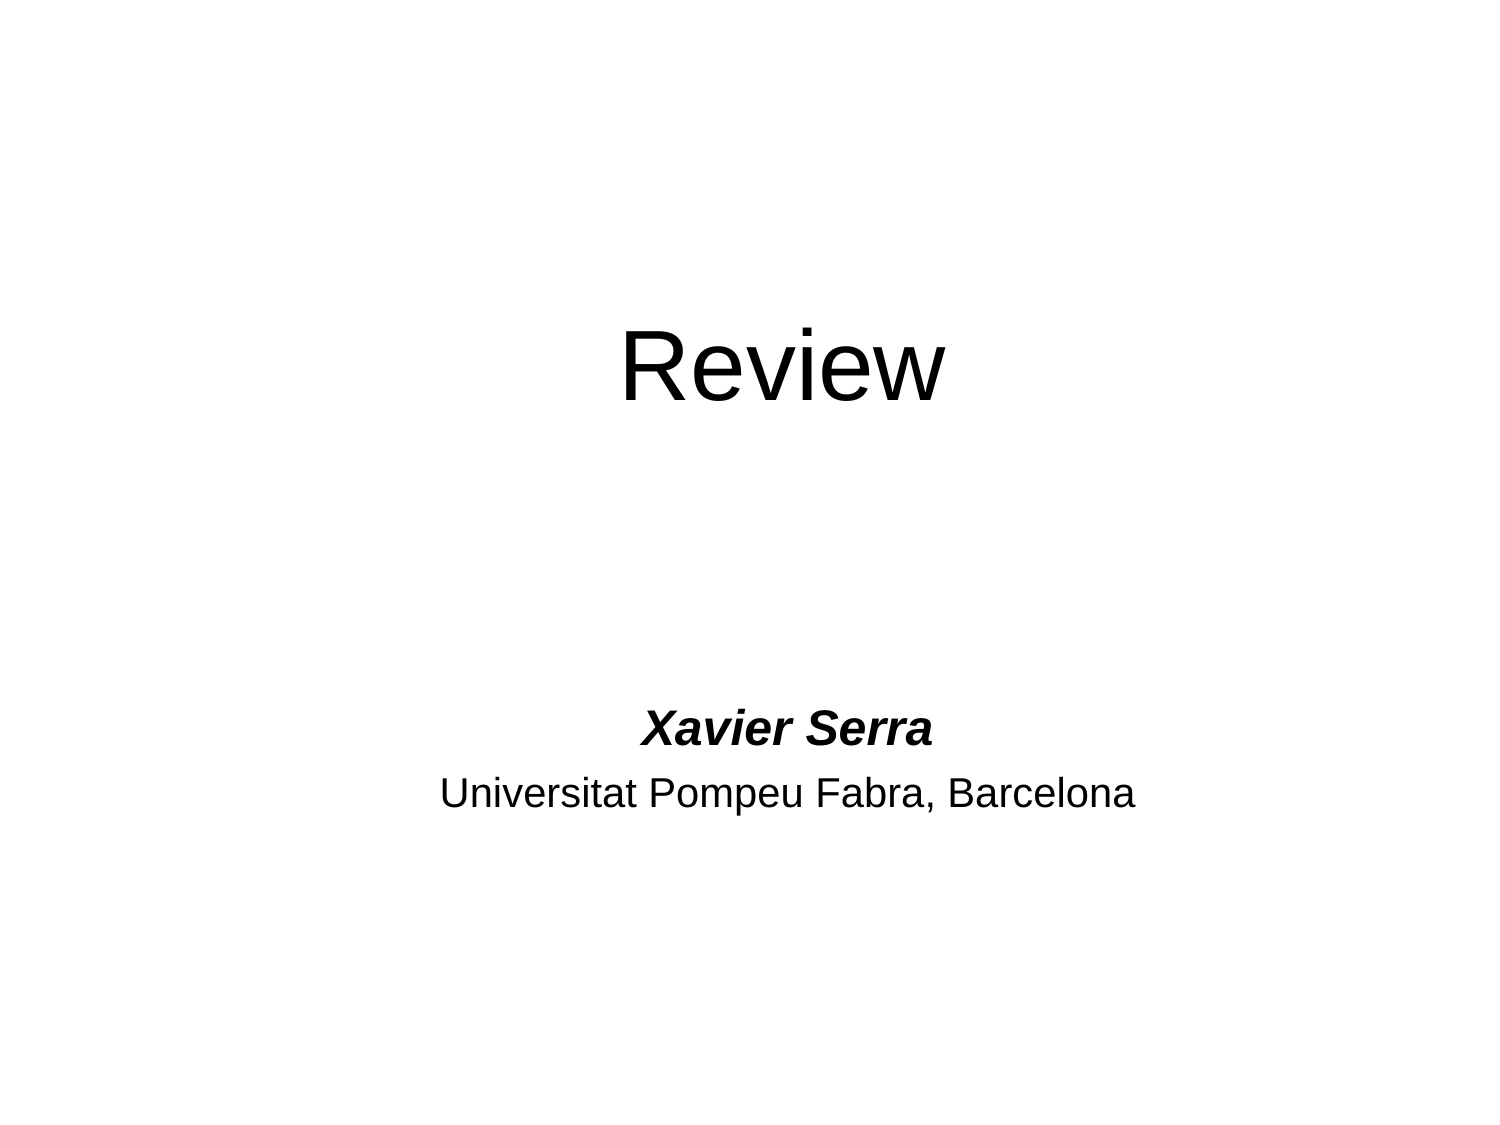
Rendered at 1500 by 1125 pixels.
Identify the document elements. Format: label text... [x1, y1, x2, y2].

title Review [98, 90, 1429, 631]
text_box Xavier Serra Universitat Pompeu Fabra, Barcelona [331, 692, 1244, 1023]
